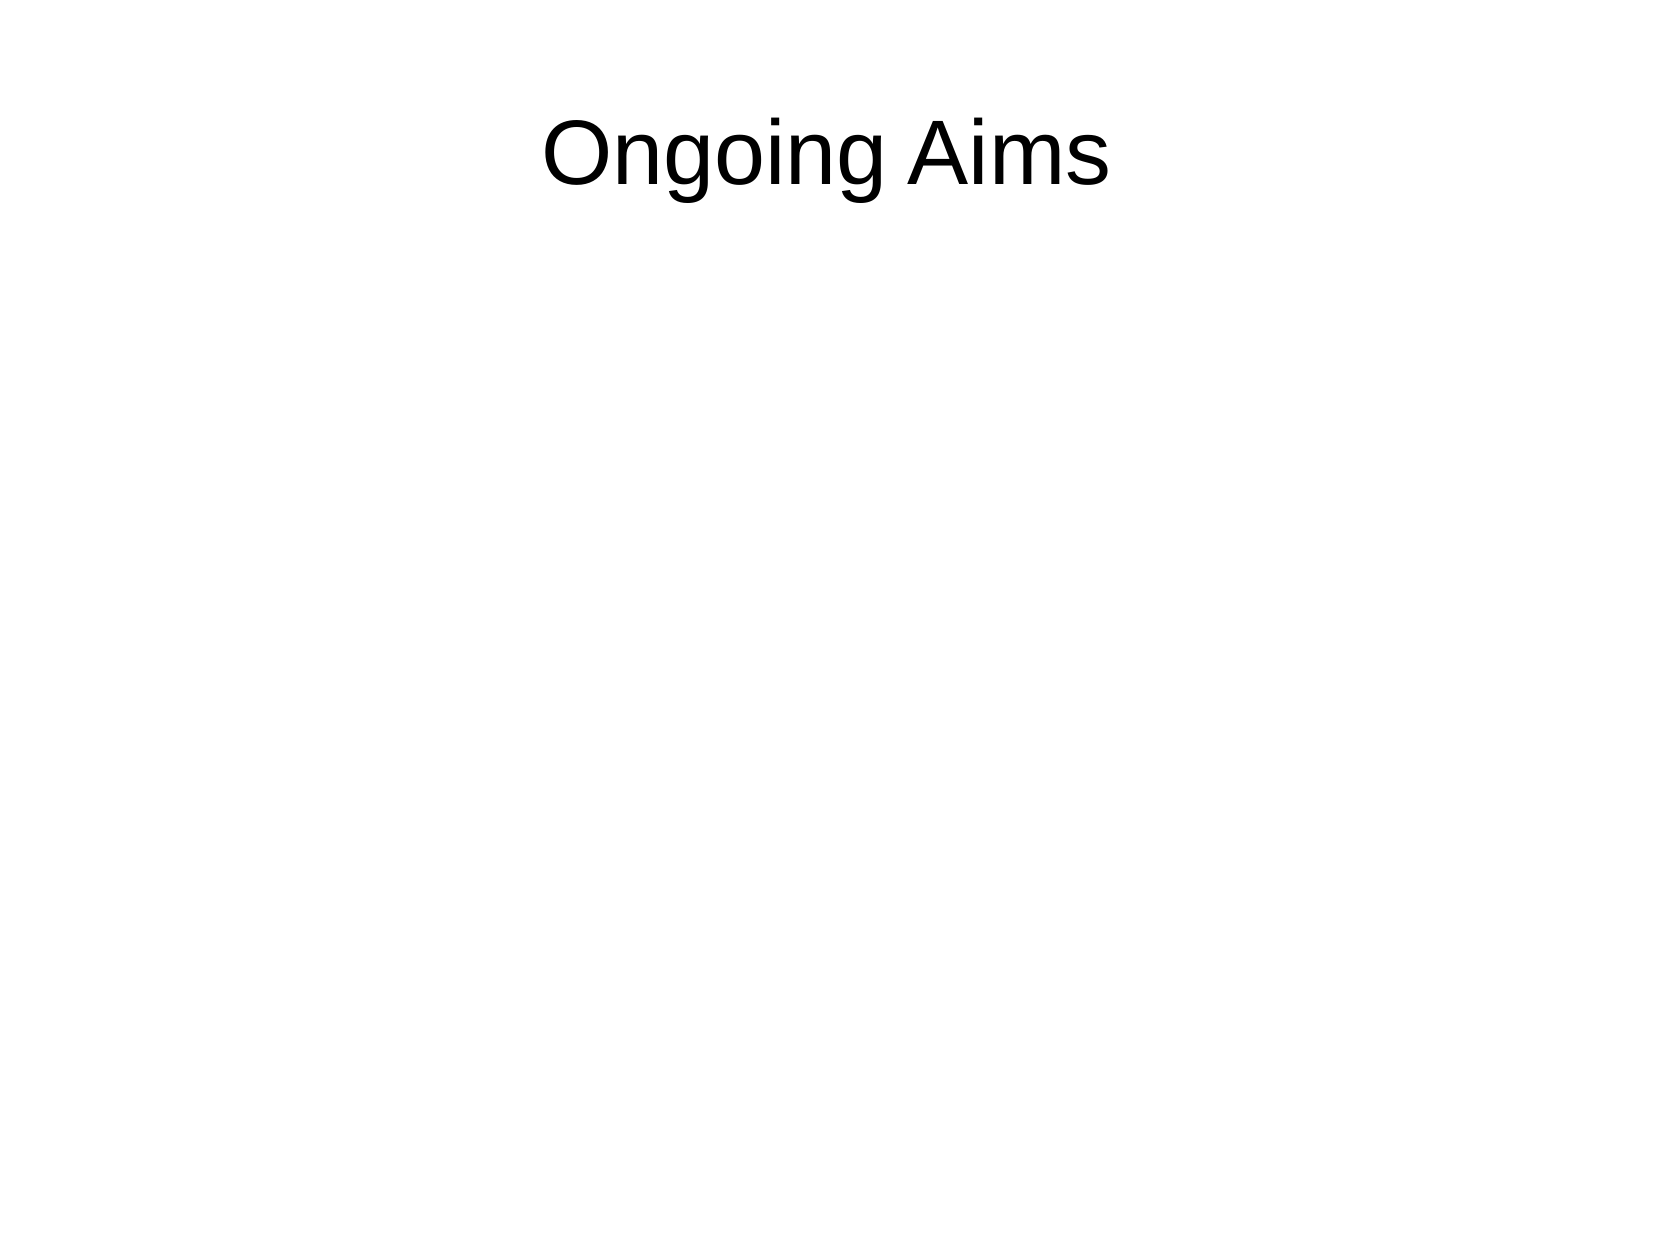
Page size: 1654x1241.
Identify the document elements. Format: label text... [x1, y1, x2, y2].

title Ongoing Aims [82, 49, 1571, 257]
